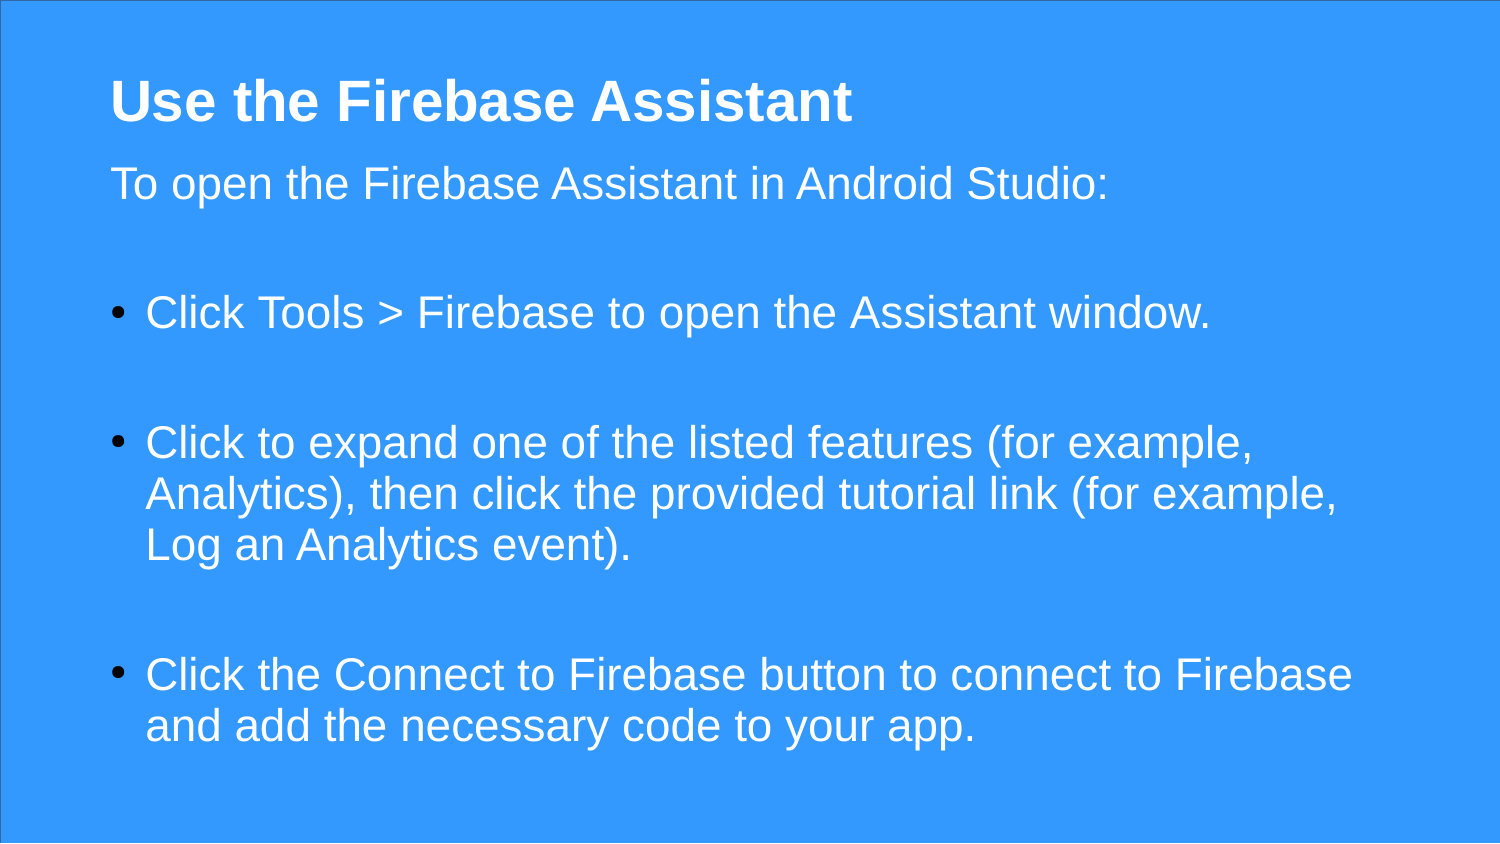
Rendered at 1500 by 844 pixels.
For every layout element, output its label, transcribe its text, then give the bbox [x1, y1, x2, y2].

text_box Use the Firebase Assistant To open the Firebase Assistant in Android Studio: Click Tools > Firebase to open the Assistant window. Click to expand one of the listed features (for example, Analytics), then click the provided tutorial link (for example, Log an Analytics event). Click the Connect to Firebase button to connect to Firebase and add the necessary code to your app. [95, 61, 1402, 843]
text_box [0, 0, 1500, 843]
